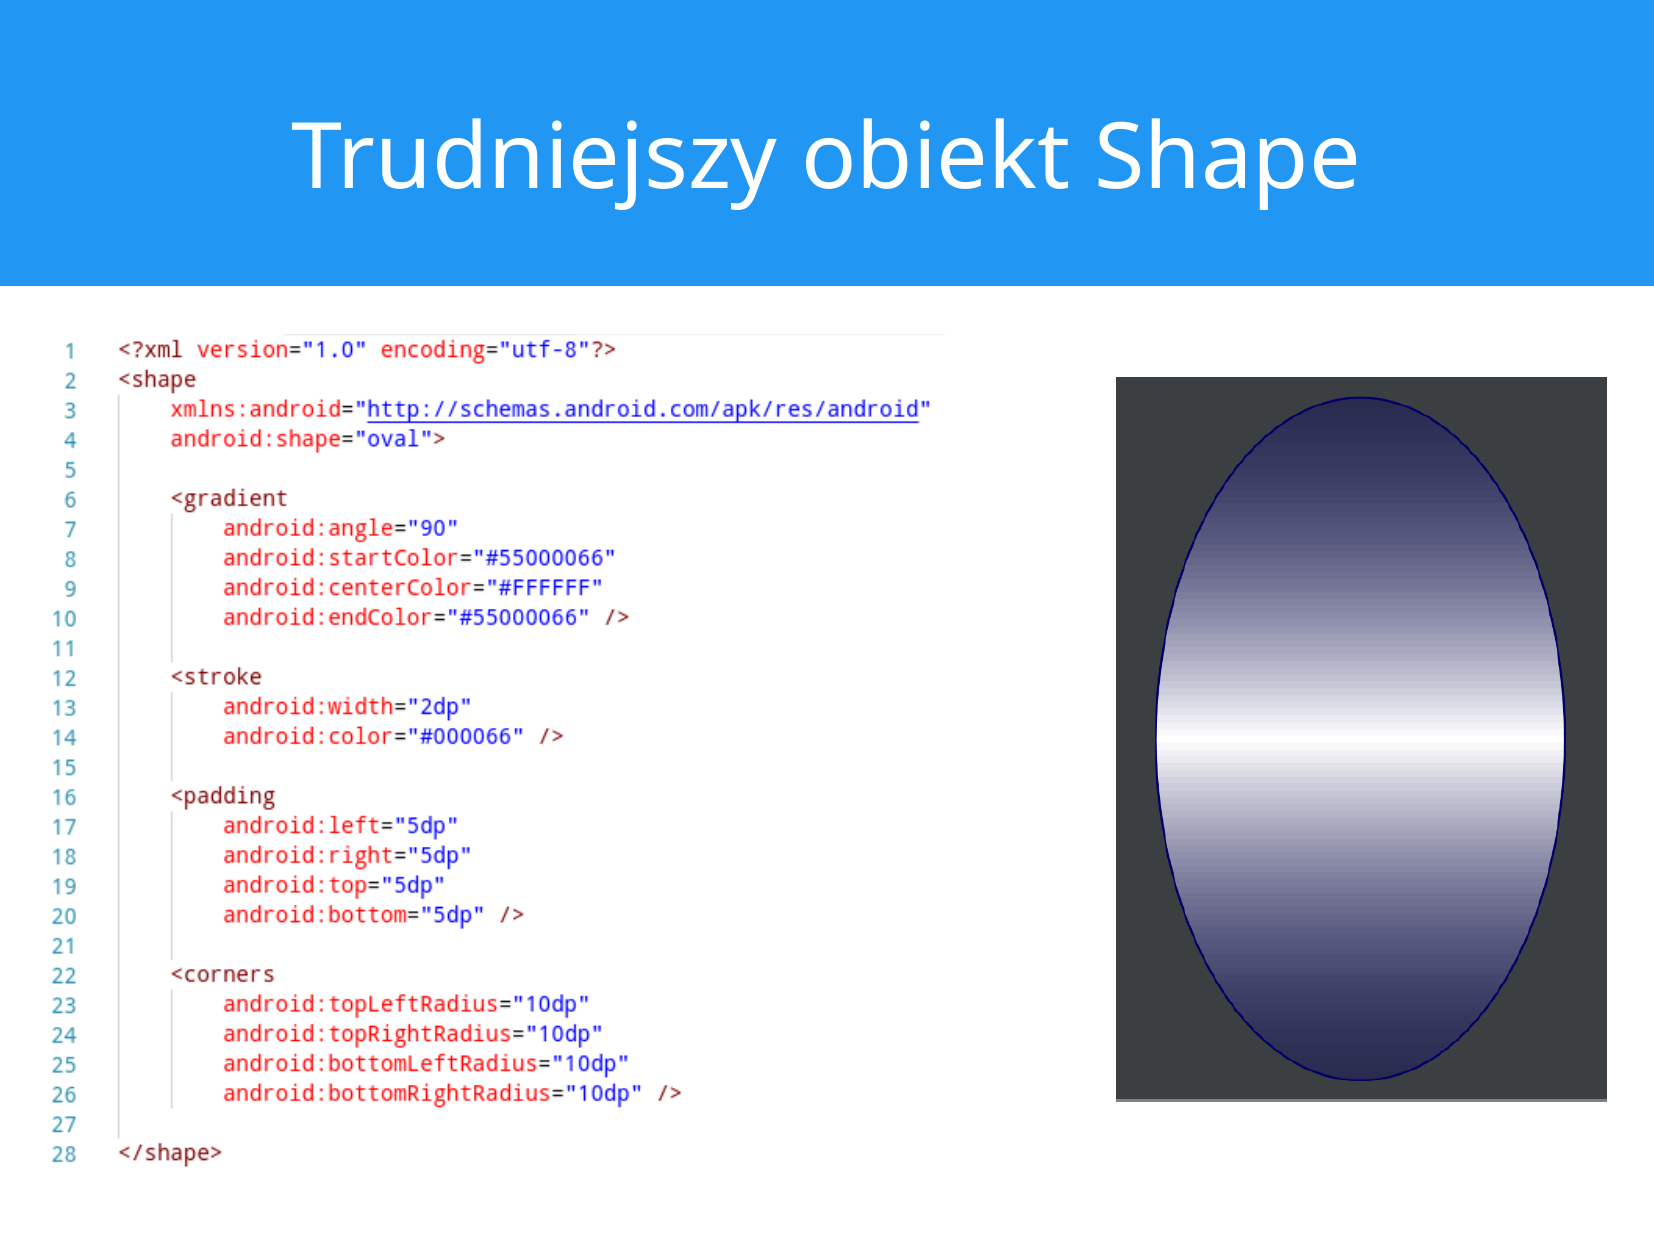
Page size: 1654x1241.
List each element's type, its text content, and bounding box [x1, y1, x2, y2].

title Trudniejszy obiekt Shape [82, 49, 1571, 257]
picture [40, 334, 945, 1170]
picture [1116, 377, 1607, 1099]
